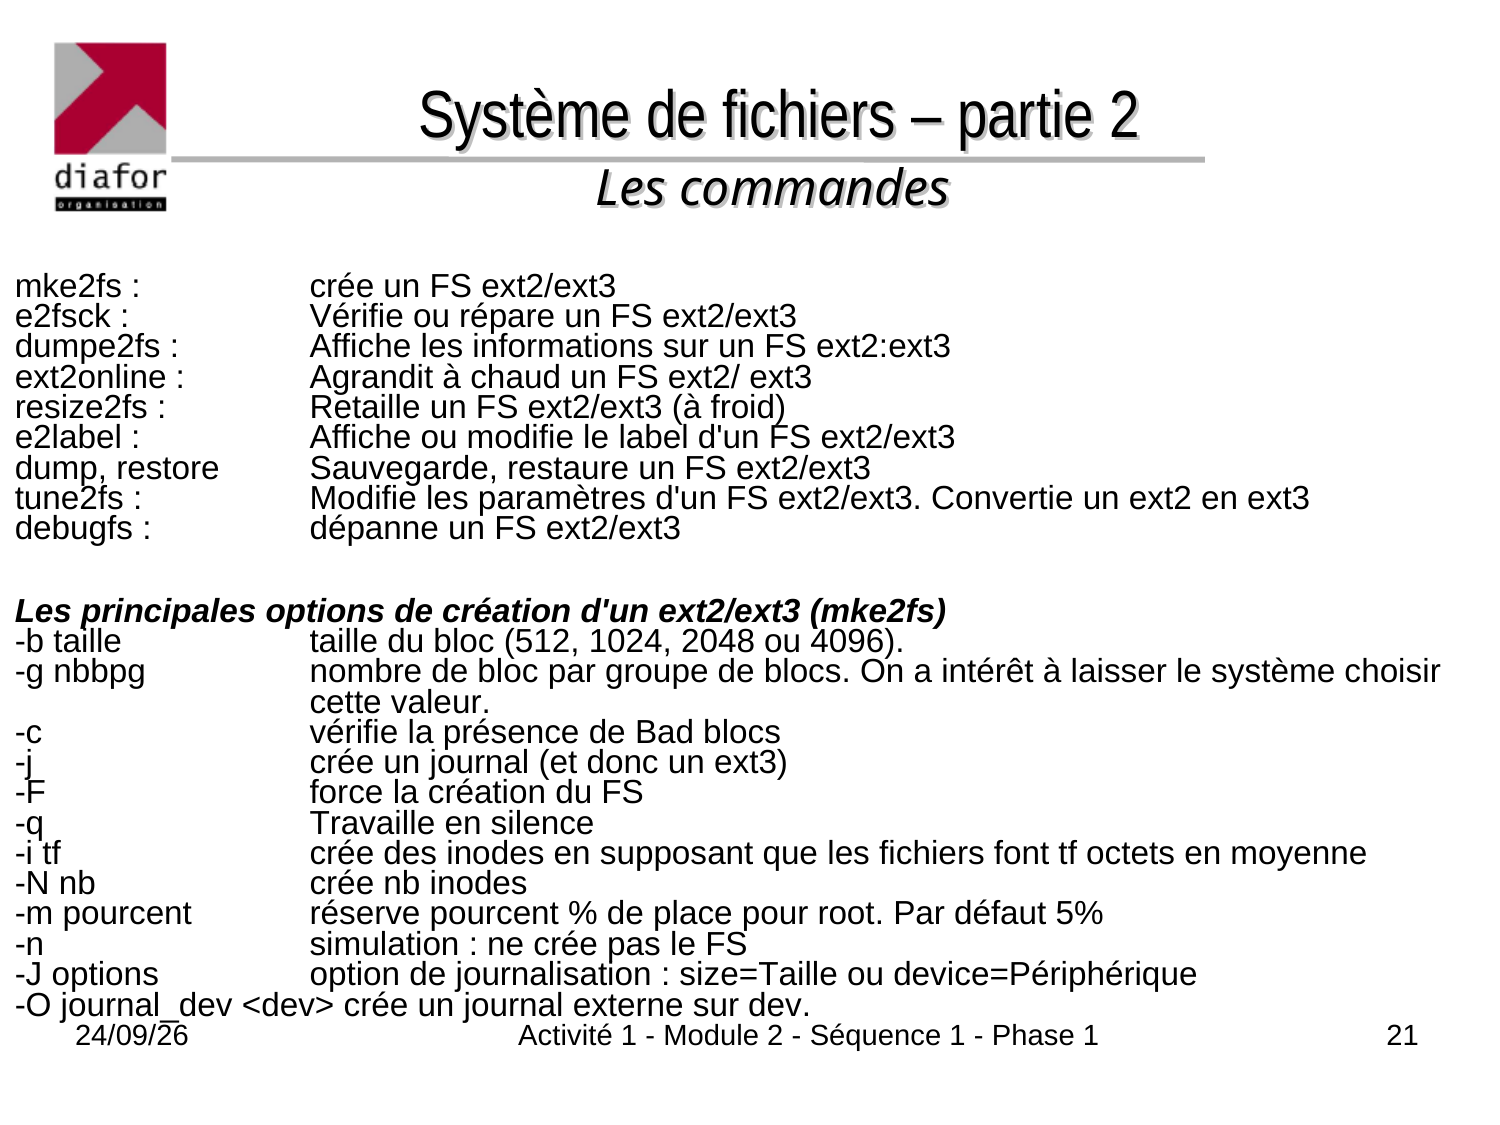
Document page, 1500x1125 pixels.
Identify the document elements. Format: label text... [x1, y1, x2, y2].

picture [53, 42, 168, 213]
text_box Les principales options de création d'un ext2/ext3 (mke2fs) -b taille taille du bloc (512, 1024, 2048 ou 4096). -g nbbpg nombre de bloc par groupe de blocs. On a intérêt à laisser le système choisir cette valeur. -c vérifie la présence de Bad blocs -j crée un journal (et donc un ext3) -F force la création du FS -q Travaille en silence -i tf crée des inodes en supposant que les fichiers font tf octets en moyenne -N nb crée nb inodes -m pourcent réserve pourcent % de place pour root. Par défaut 5% -n simulation : ne crée pas le FS -J options option de journalisation : size=Taille ou device=Périphérique -O journal_dev <dev> crée un journal externe sur dev. [0, 590, 1458, 1030]
text_box mke2fs : crée un FS ext2/ext3 e2fsck : Vérifie ou répare un FS ext2/ext3 dumpe2fs : Affiche les informations sur un FS ext2:ext3 ext2online : Agrandit à chaud un FS ext2/ ext3 resize2fs : Retaille un FS ext2/ext3 (à froid) e2label : Affiche ou modifie le label d'un FS ext2/ext3 dump, restore Sauvegarde, restaure un FS ext2/ext3 tune2fs : Modifie les paramètres d'un FS ext2/ext3. Convertie un ext2 en ext3 debugfs : dépanne un FS ext2/ext3 [0, 265, 1326, 554]
title Système de fichiers – partie 2 Les commandes [104, 45, 1455, 250]
